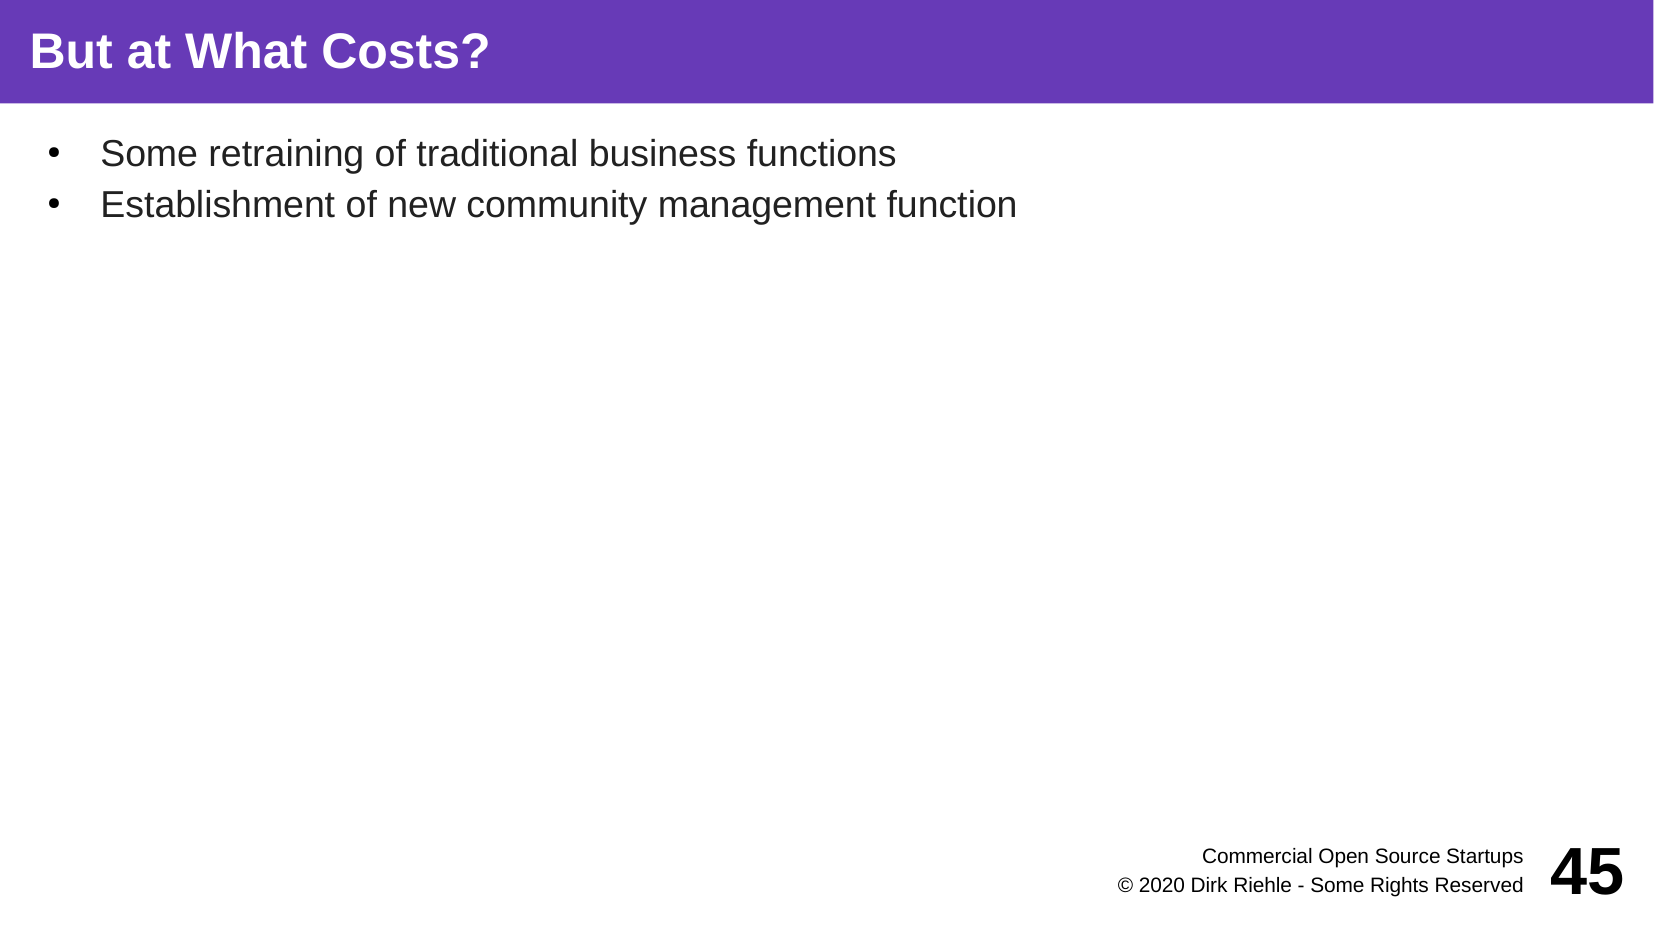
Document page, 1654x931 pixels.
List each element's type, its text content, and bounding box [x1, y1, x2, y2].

title But at What Costs? [0, 0, 1654, 104]
list Some retraining of traditional business functions Establishment of new community management function [29, 132, 1625, 813]
